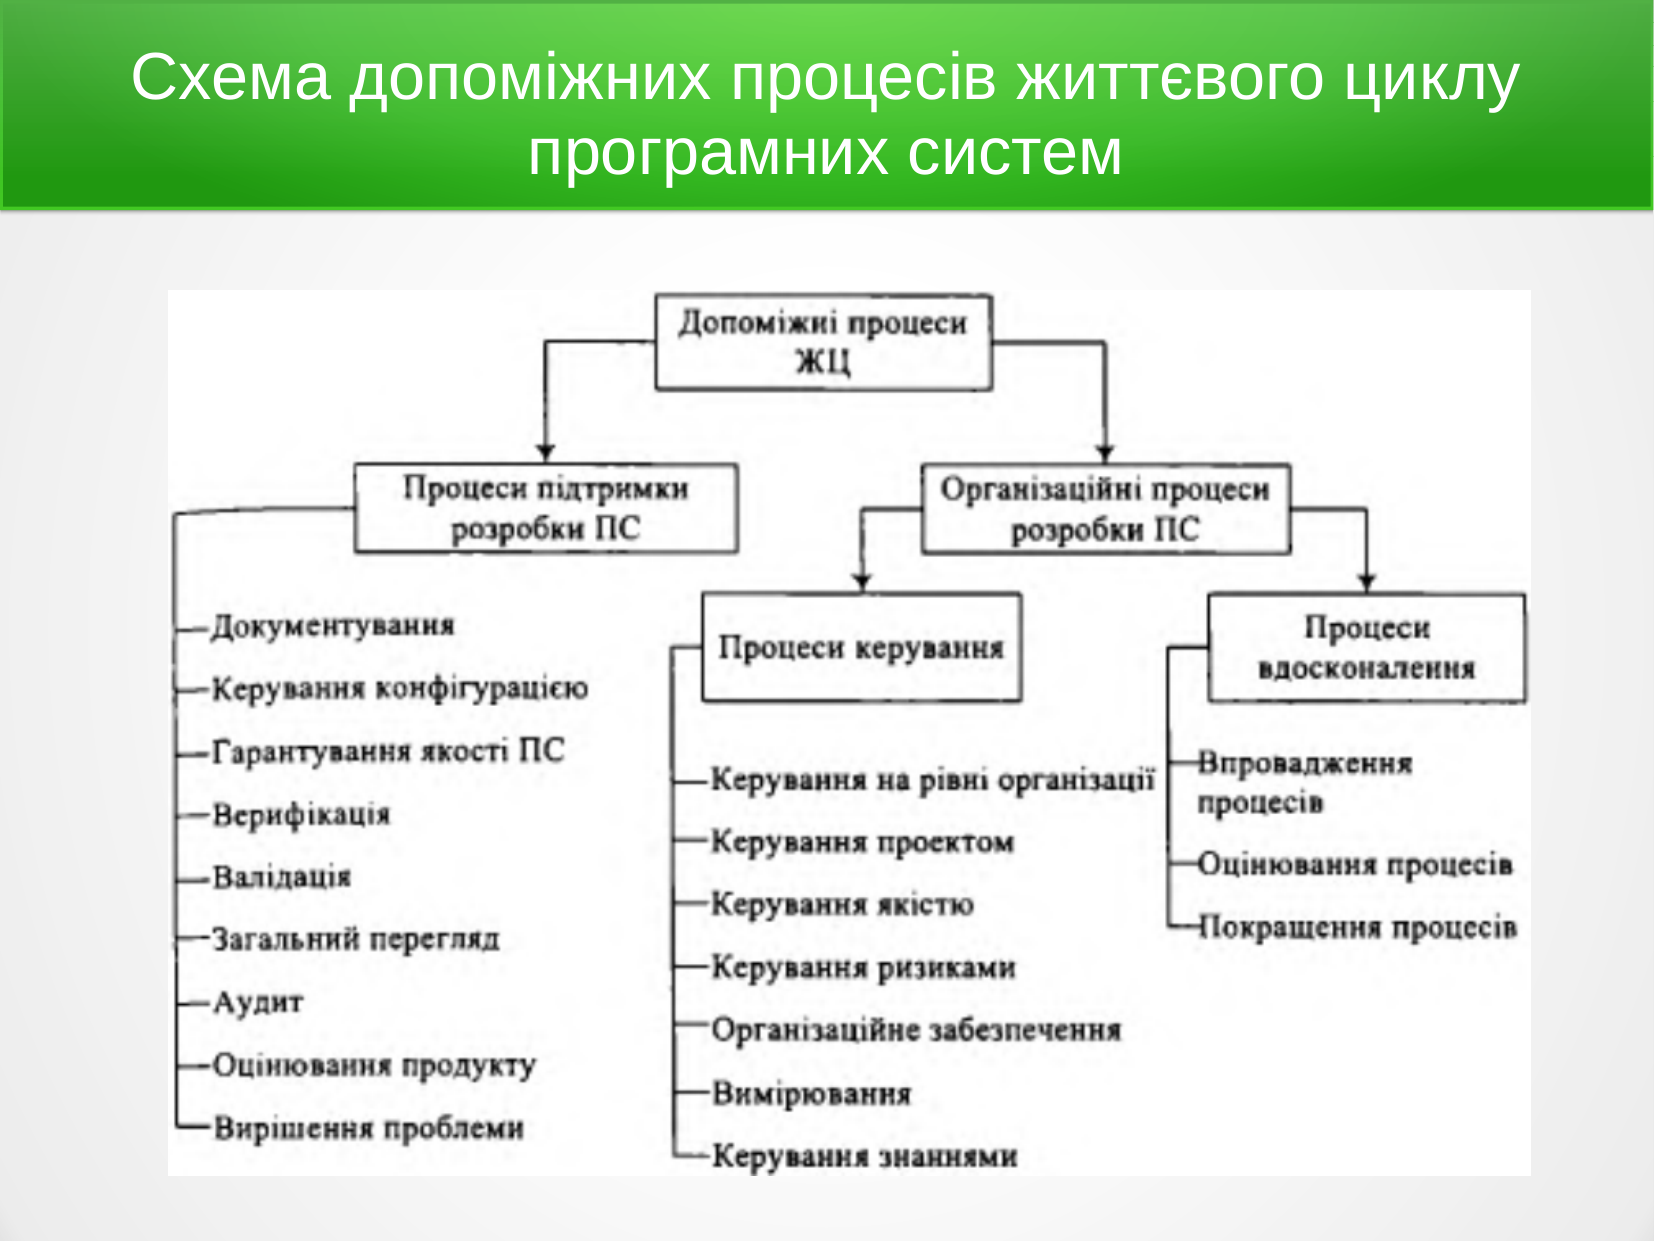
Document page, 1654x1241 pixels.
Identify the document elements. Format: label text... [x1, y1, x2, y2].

picture [168, 290, 1531, 1176]
title Схема допоміжних процесів життєвого циклу програмних систем [82, 39, 1571, 189]
